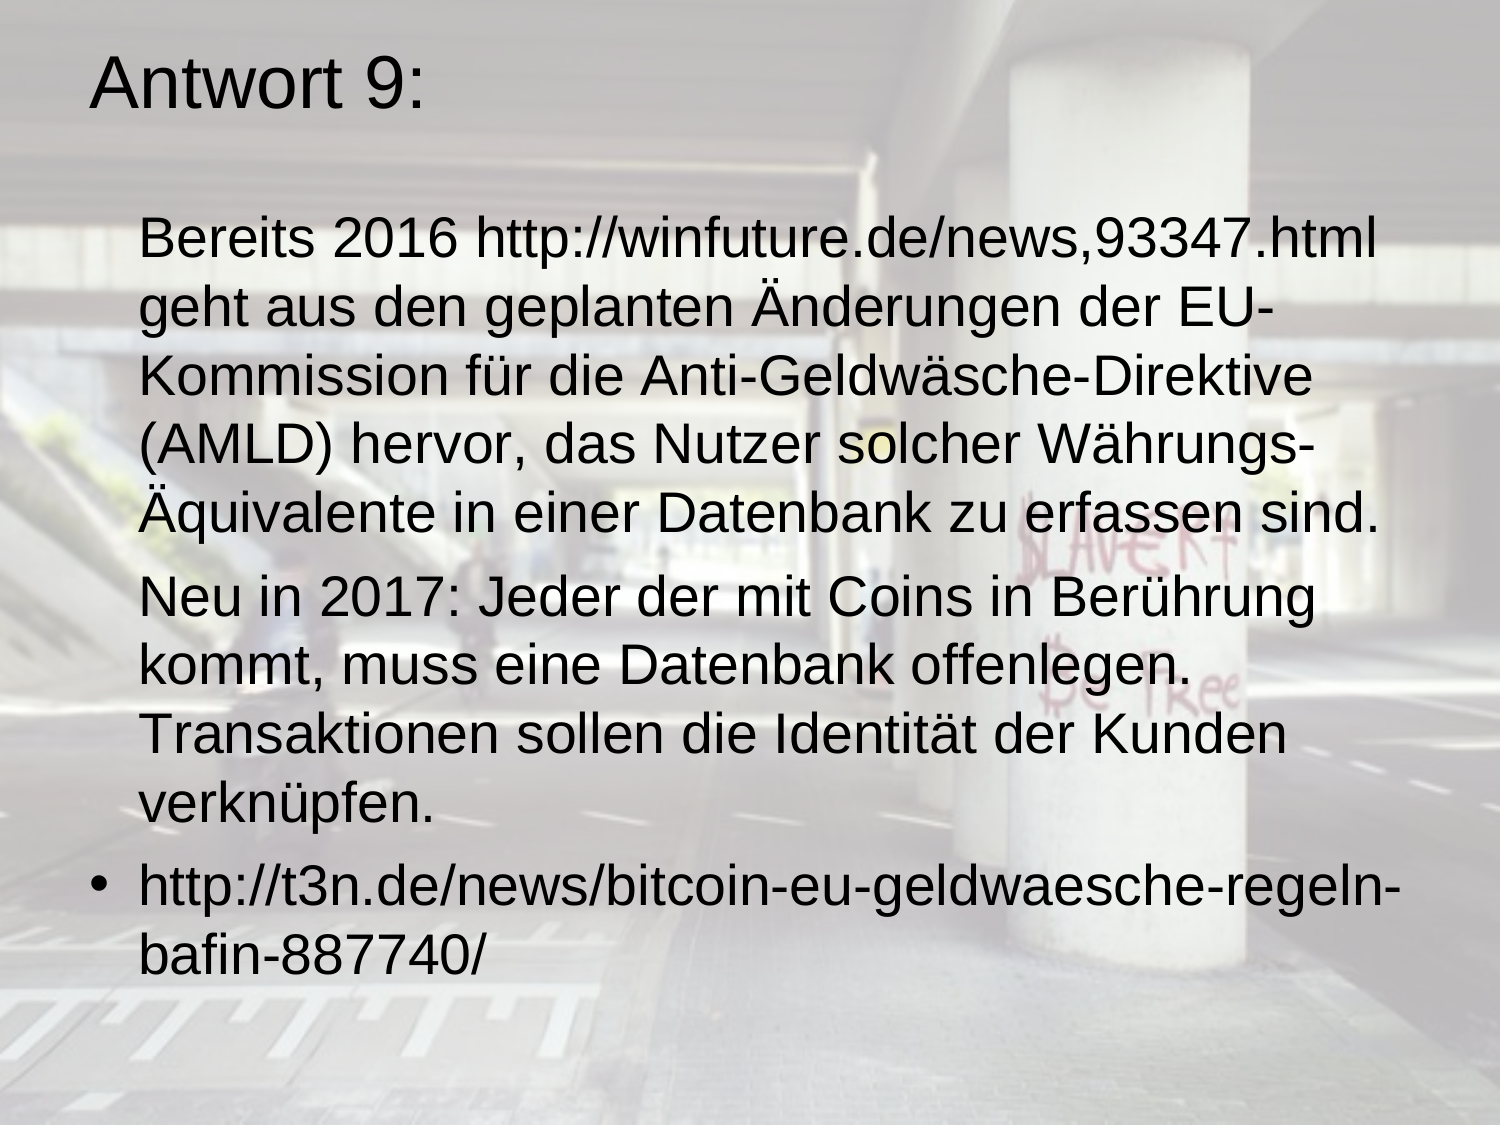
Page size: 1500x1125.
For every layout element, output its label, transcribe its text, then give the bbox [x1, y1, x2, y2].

list Bereits 2016 http://winfuture.de/news,93347.html geht aus den geplanten Änderungen der EU-Kommission für die Anti-Geldwäsche-Direktive (AMLD) hervor, das Nutzer solcher Währungs-Äquivalente in einer Datenbank zu erfassen sind. Neu in 2017: Jeder der mit Coins in Berührung kommt, muss eine Datenbank offenlegen. Transaktionen sollen die Identität der Kunden verknüpfen. http://t3n.de/news/bitcoin-eu-geldwaesche-regeln-bafin-887740/ [75, 192, 1426, 1006]
title Antwort 9: [75, 26, 1426, 132]
